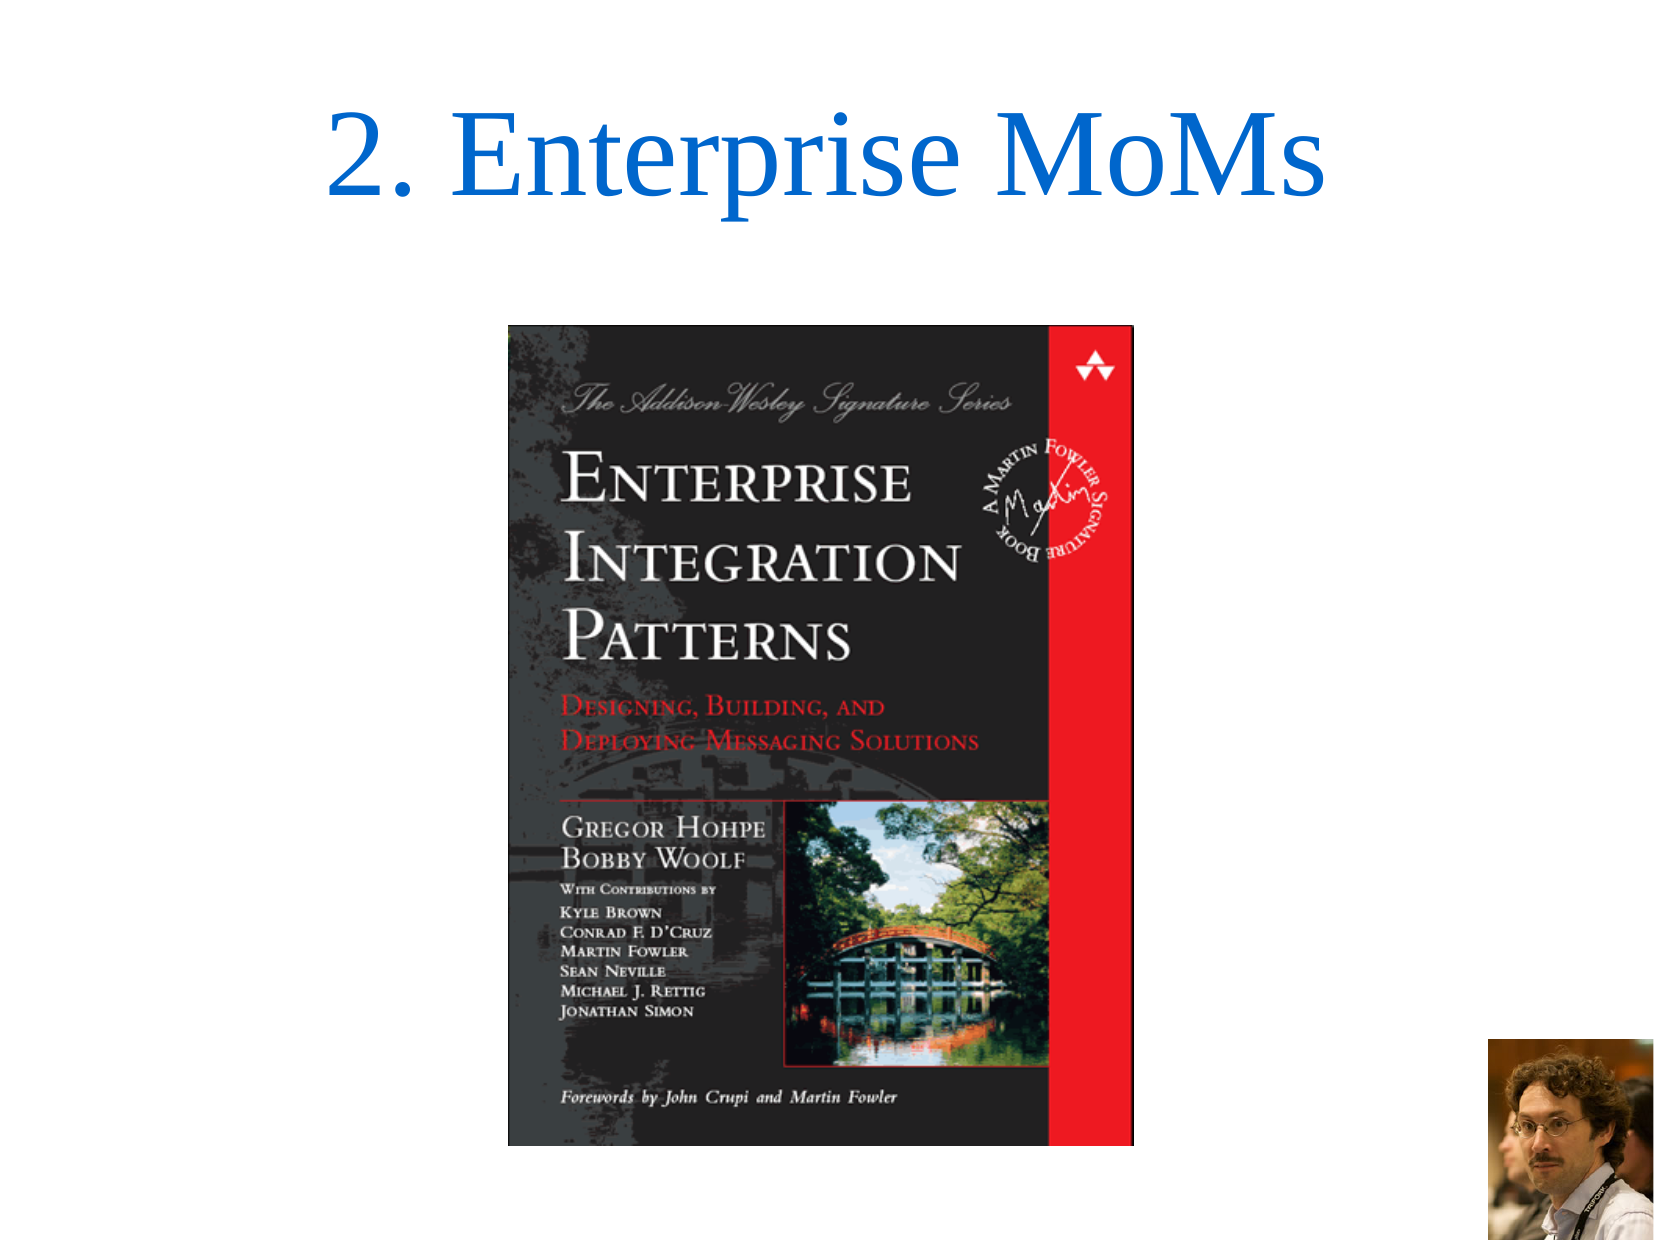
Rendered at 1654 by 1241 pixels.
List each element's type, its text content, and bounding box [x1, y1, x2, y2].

title 2. Enterprise MoMs [82, 49, 1571, 257]
picture [508, 325, 1134, 1146]
picture [1488, 1039, 1654, 1240]
